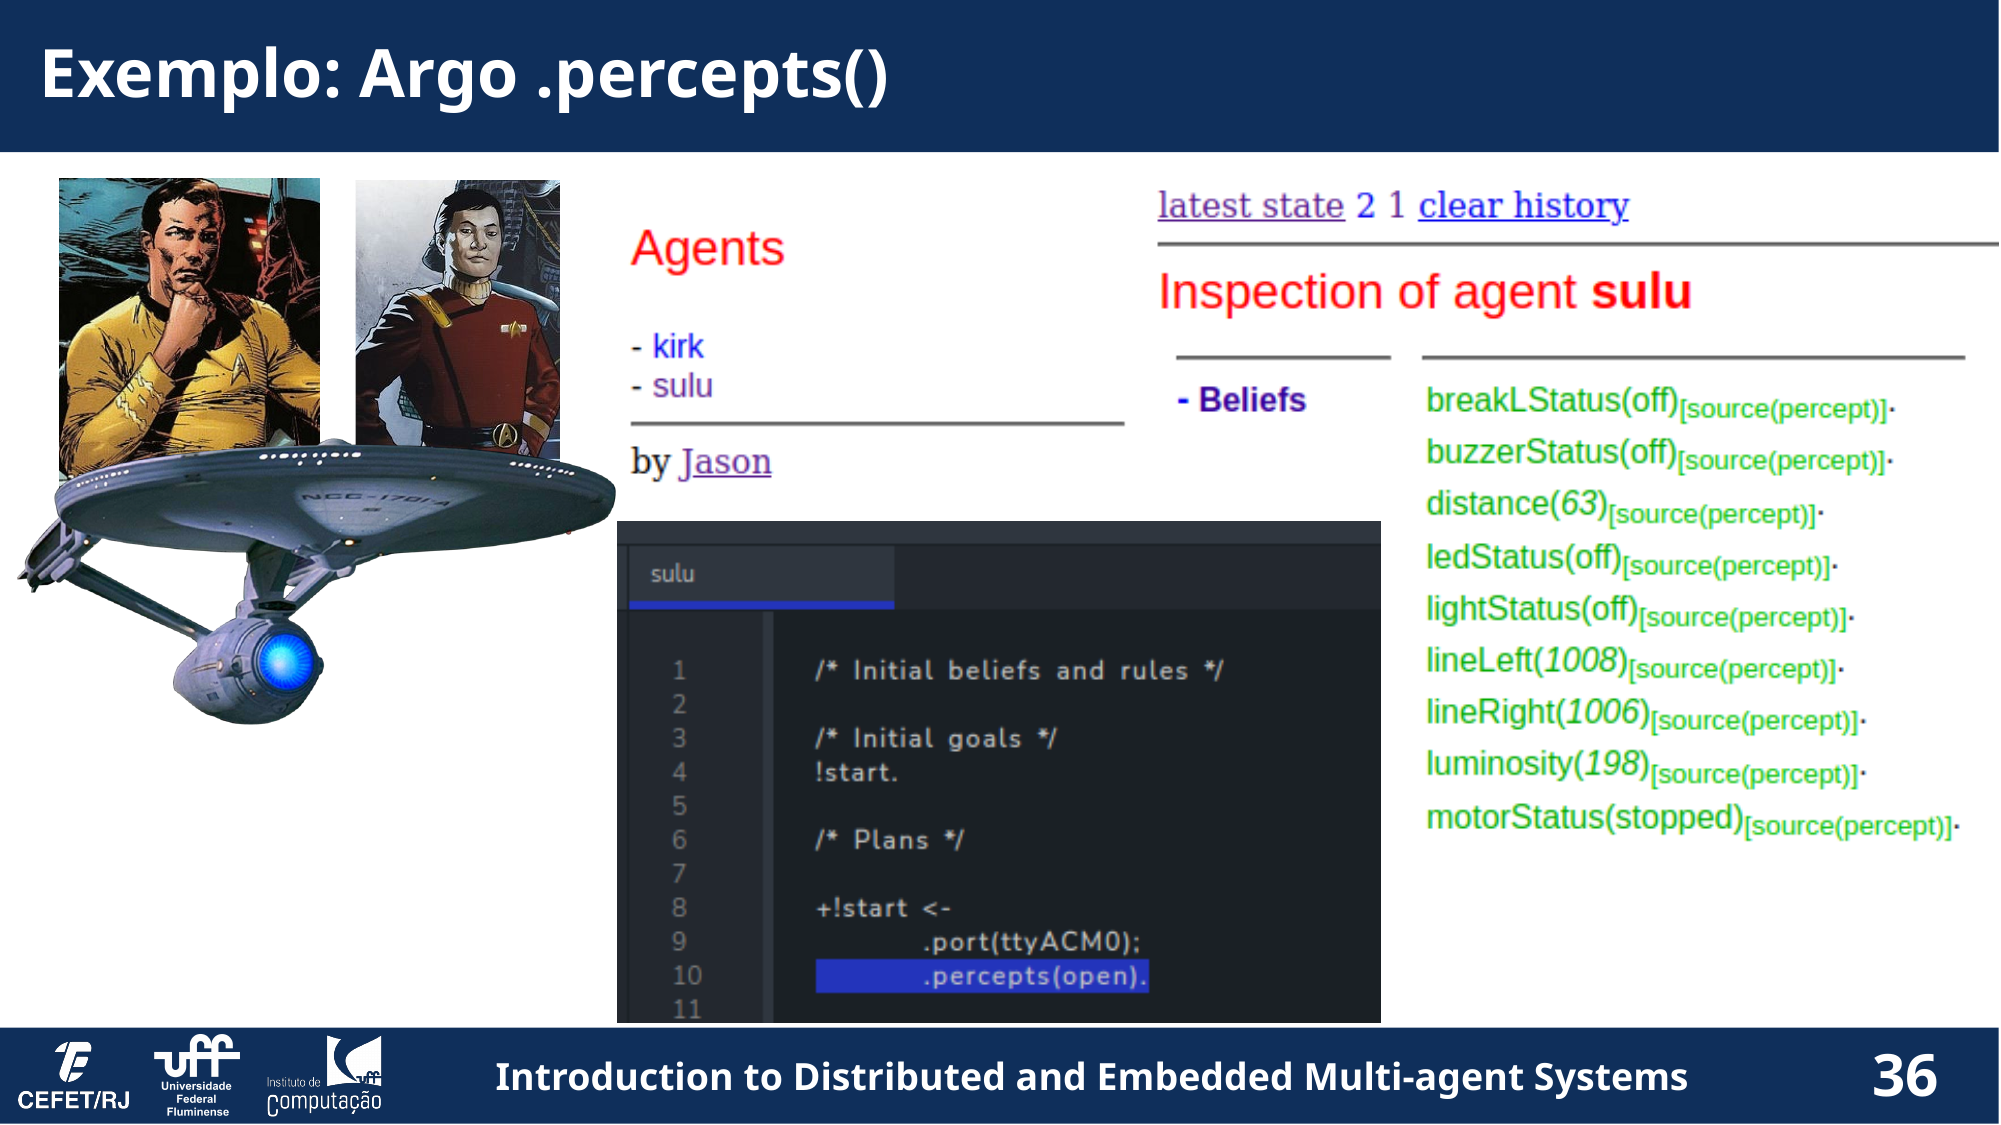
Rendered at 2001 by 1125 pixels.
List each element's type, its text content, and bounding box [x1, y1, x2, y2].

picture [18, 1021, 129, 1125]
picture [16, 161, 2000, 1023]
picture [265, 1033, 383, 1117]
picture [153, 1033, 241, 1121]
text_box Exemplo: Argo .percepts() [25, 23, 1999, 119]
